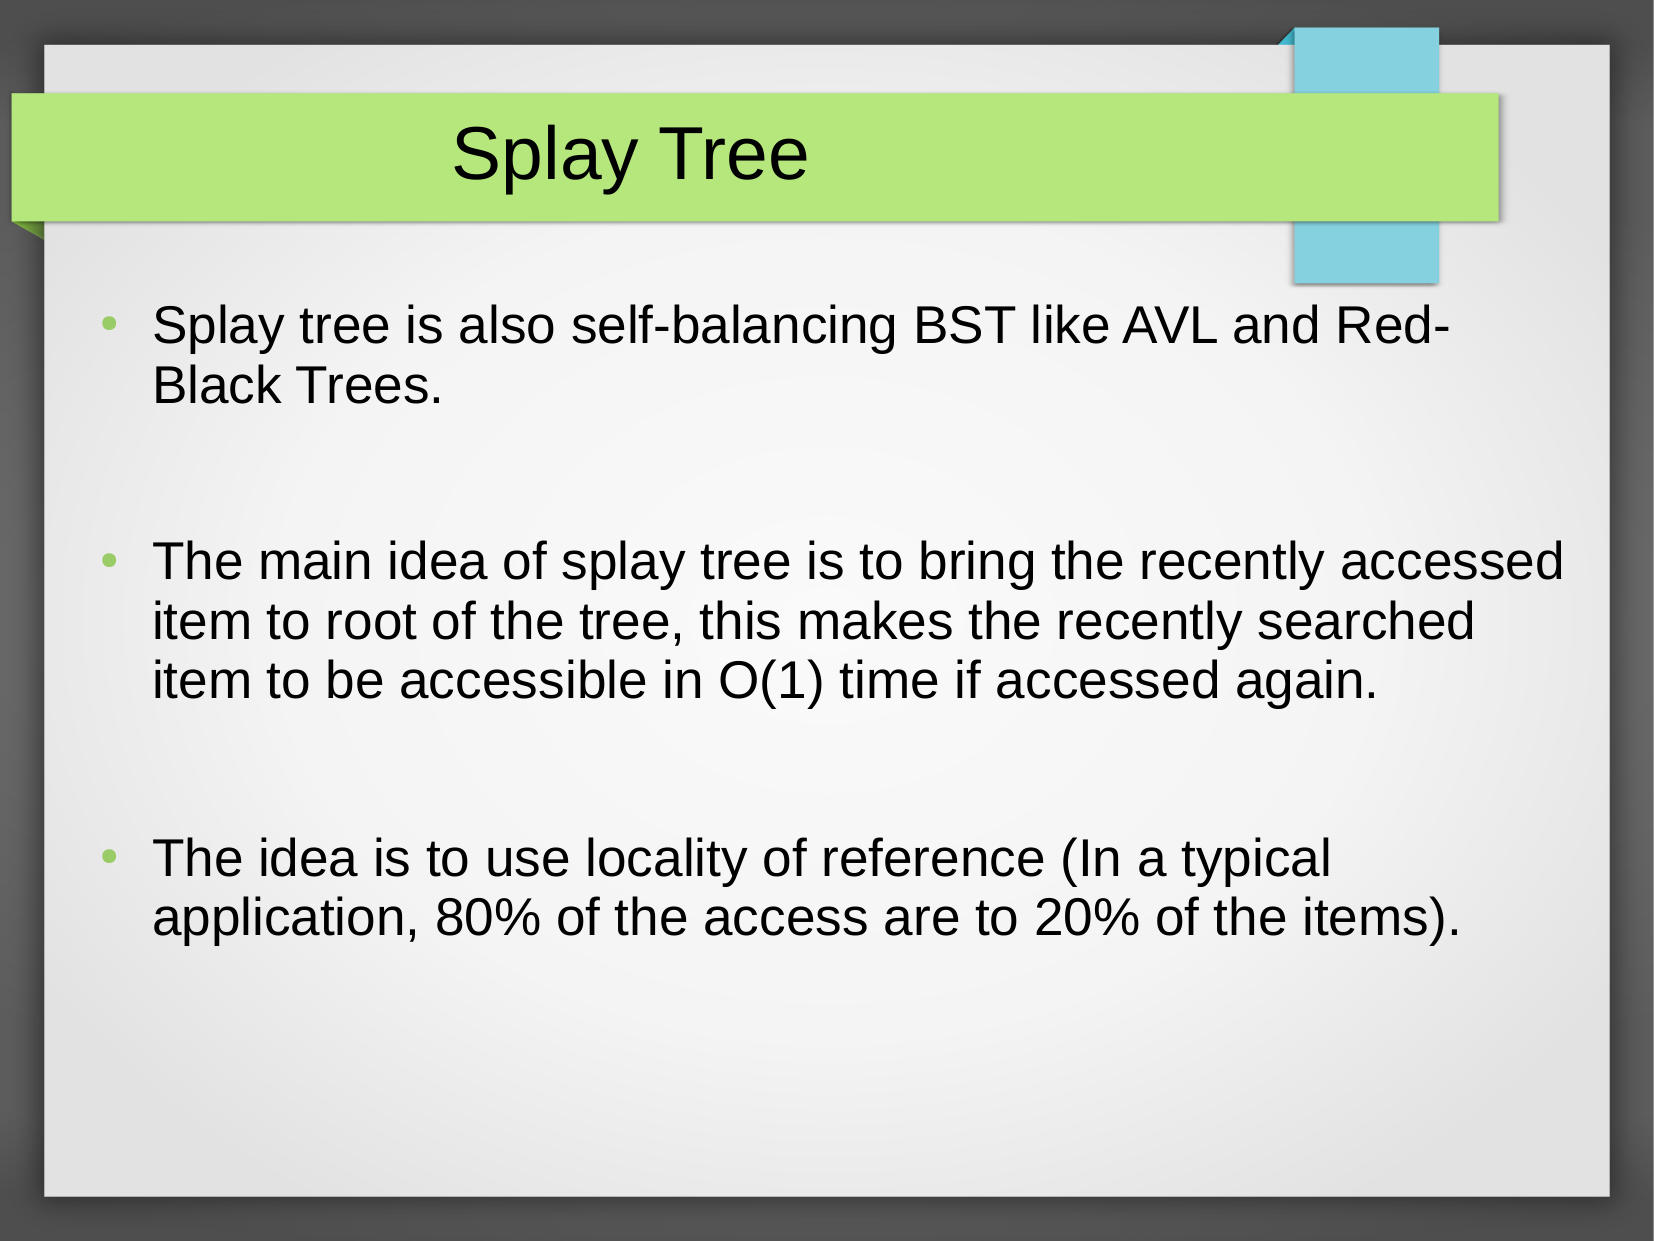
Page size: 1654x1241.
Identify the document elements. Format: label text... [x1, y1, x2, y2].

title Splay Tree [82, 94, 1264, 213]
picture [0, 0, 1654, 1241]
list Splay tree is also self-balancing BST like AVL and Red-Black Trees. The main idea of splay tree is to bring the recently accessed item to root of the tree, this makes the recently searched item to be accessible in O(1) time if accessed again. The idea is to use locality of reference (In a typical application, 80% of the access are to 20% of the items). [82, 295, 1571, 1015]
